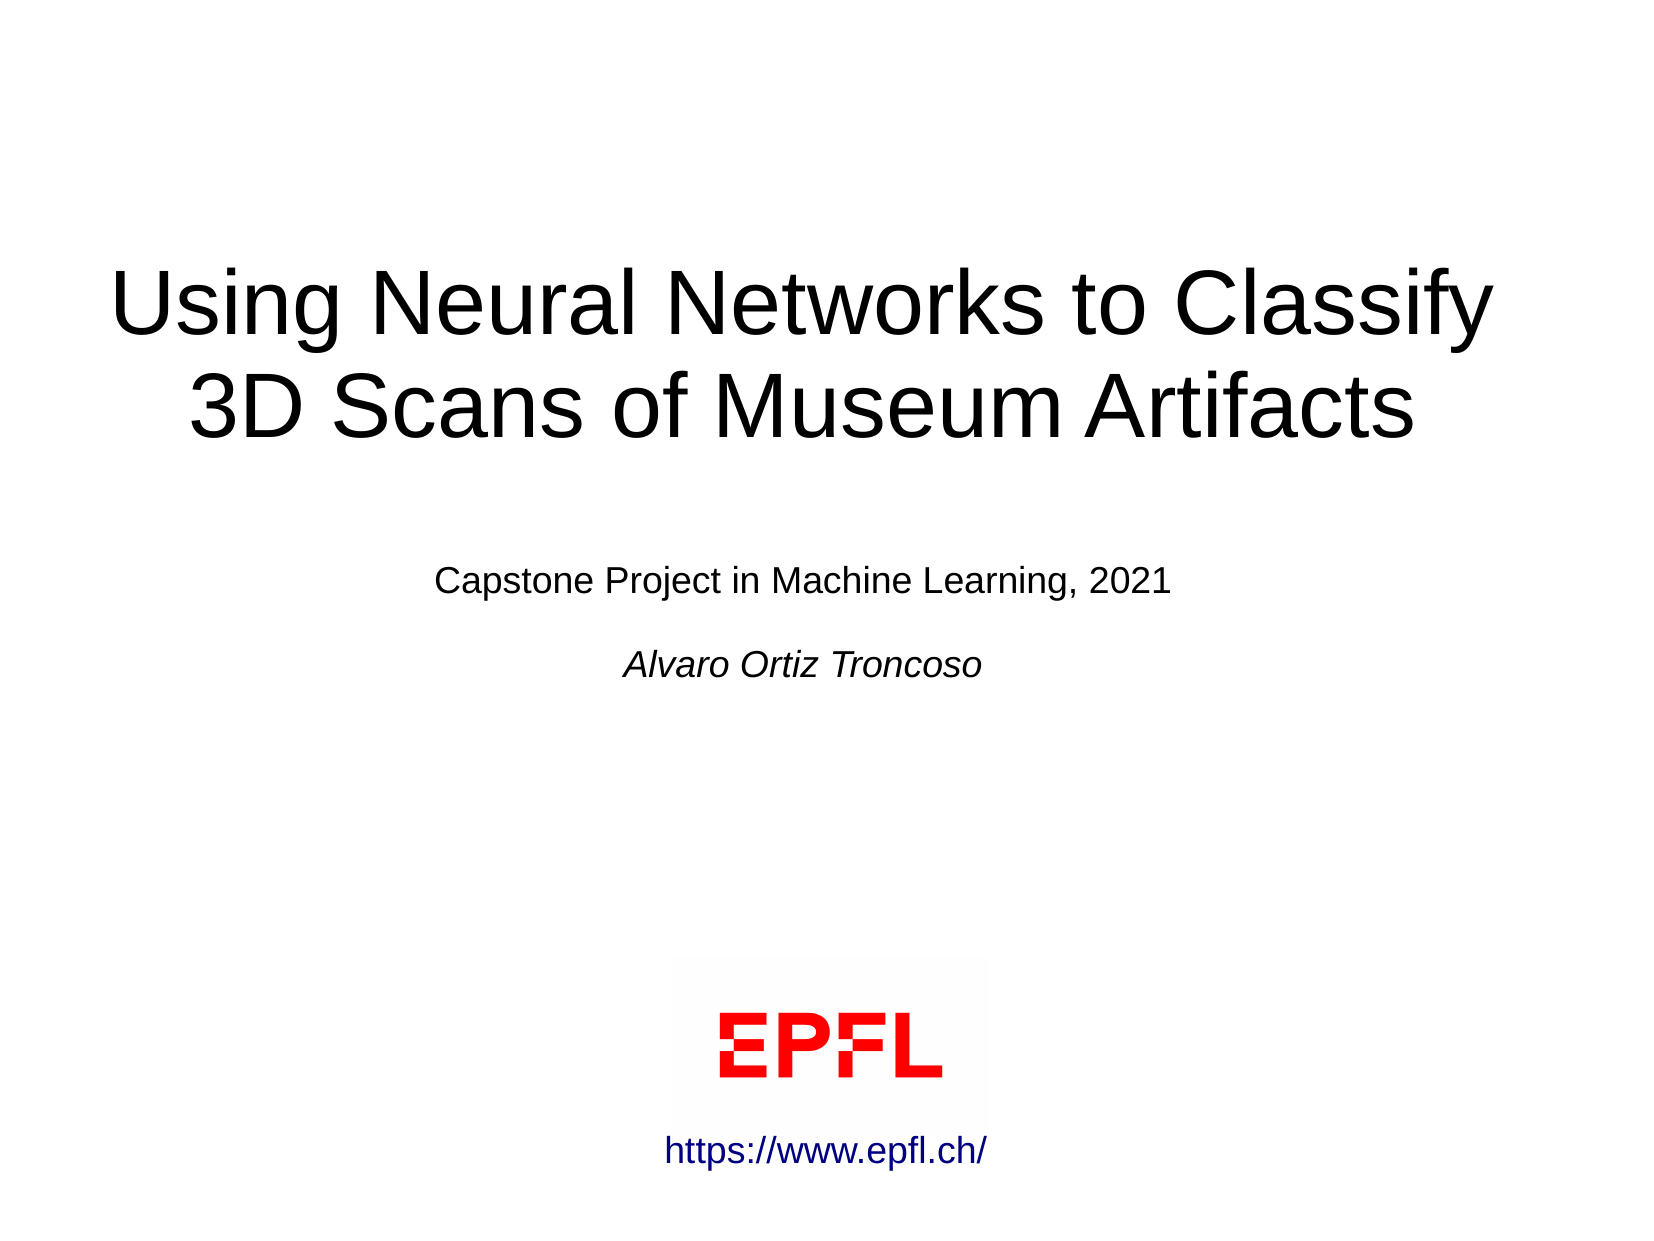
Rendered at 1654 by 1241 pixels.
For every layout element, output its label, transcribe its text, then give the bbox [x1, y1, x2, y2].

text_box https://www.epfl.ch/ [649, 1122, 1003, 1179]
title Using Neural Networks to Classify 3D Scans of Museum Artifacts Capstone Project in Machine Learning, 2021 Alvaro Ortiz Troncoso [59, 251, 1548, 686]
picture [673, 956, 989, 1122]
